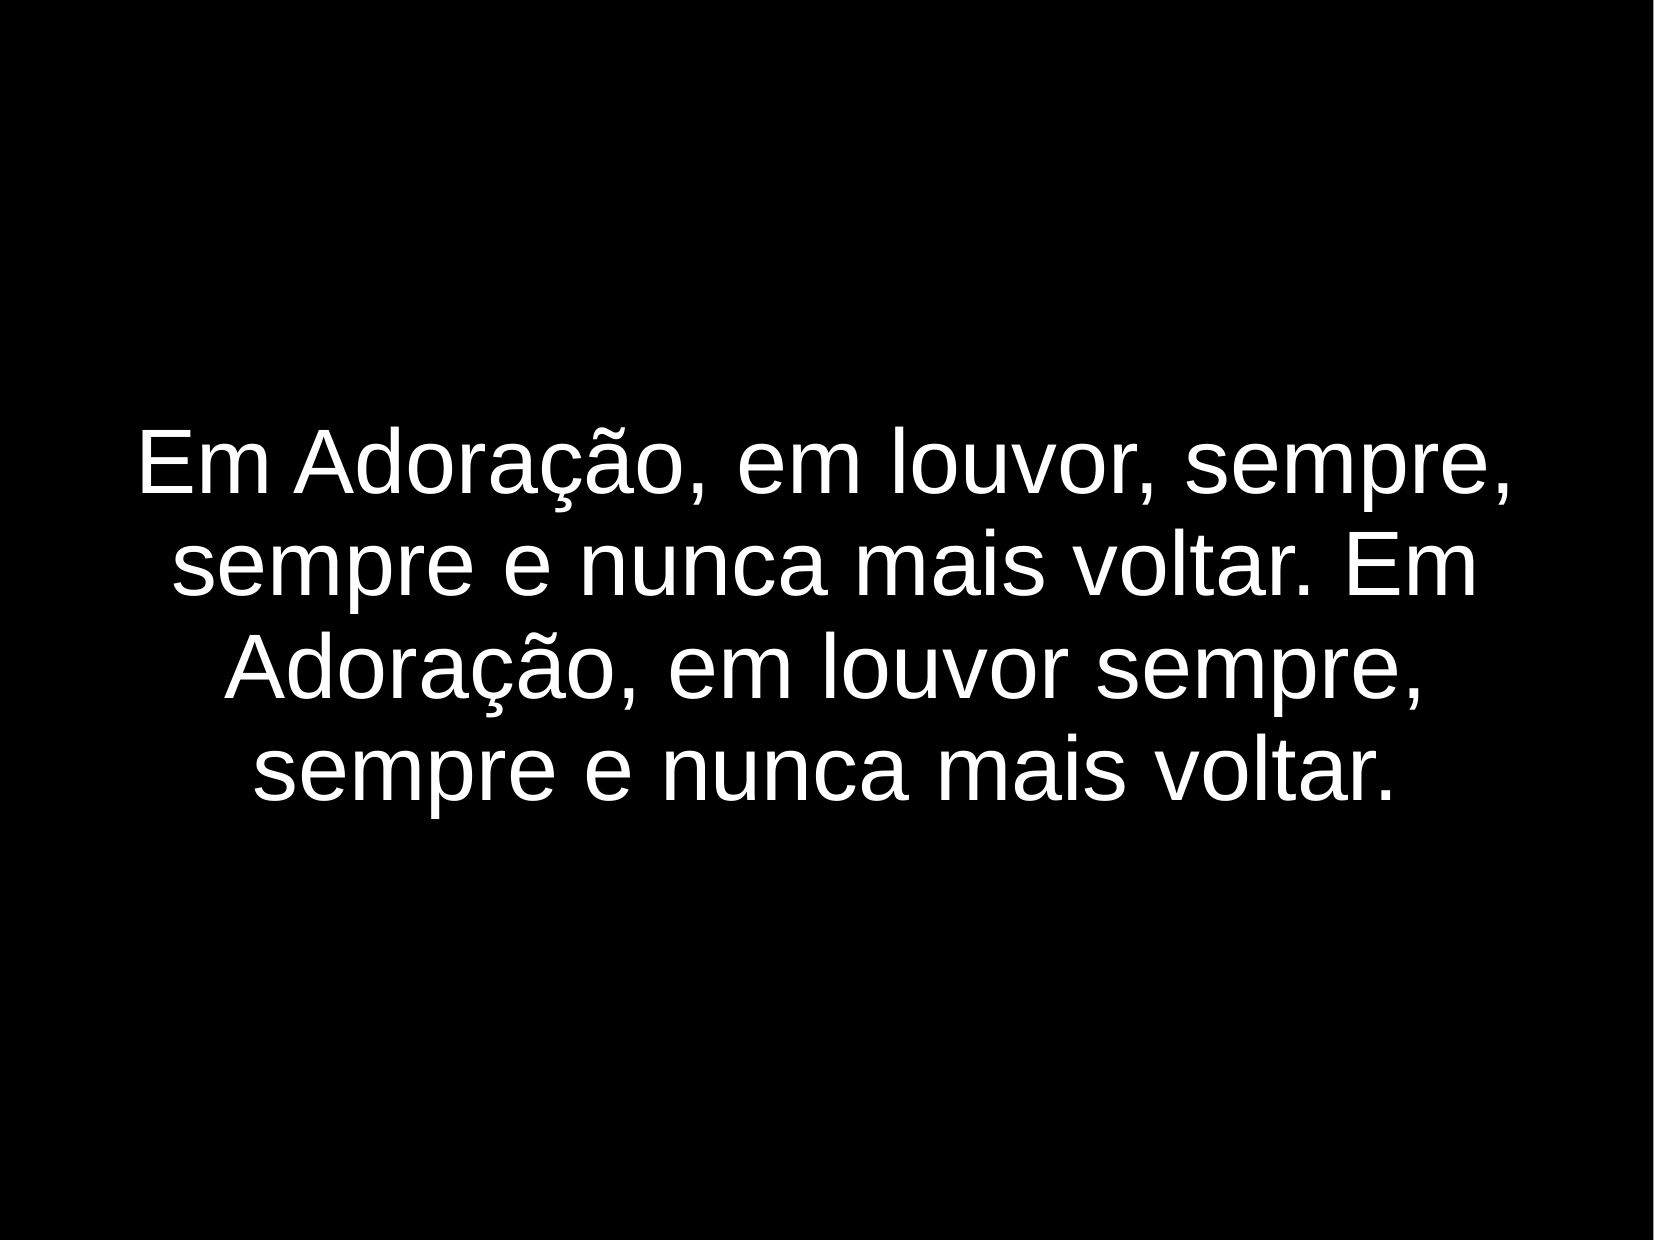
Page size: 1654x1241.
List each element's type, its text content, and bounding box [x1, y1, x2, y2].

subtitle Em Adoração, em louvor, sempre, sempre e nunca mais voltar. Em Adoração, em louvor sempre, sempre e nunca mais voltar. [82, 49, 1571, 1182]
